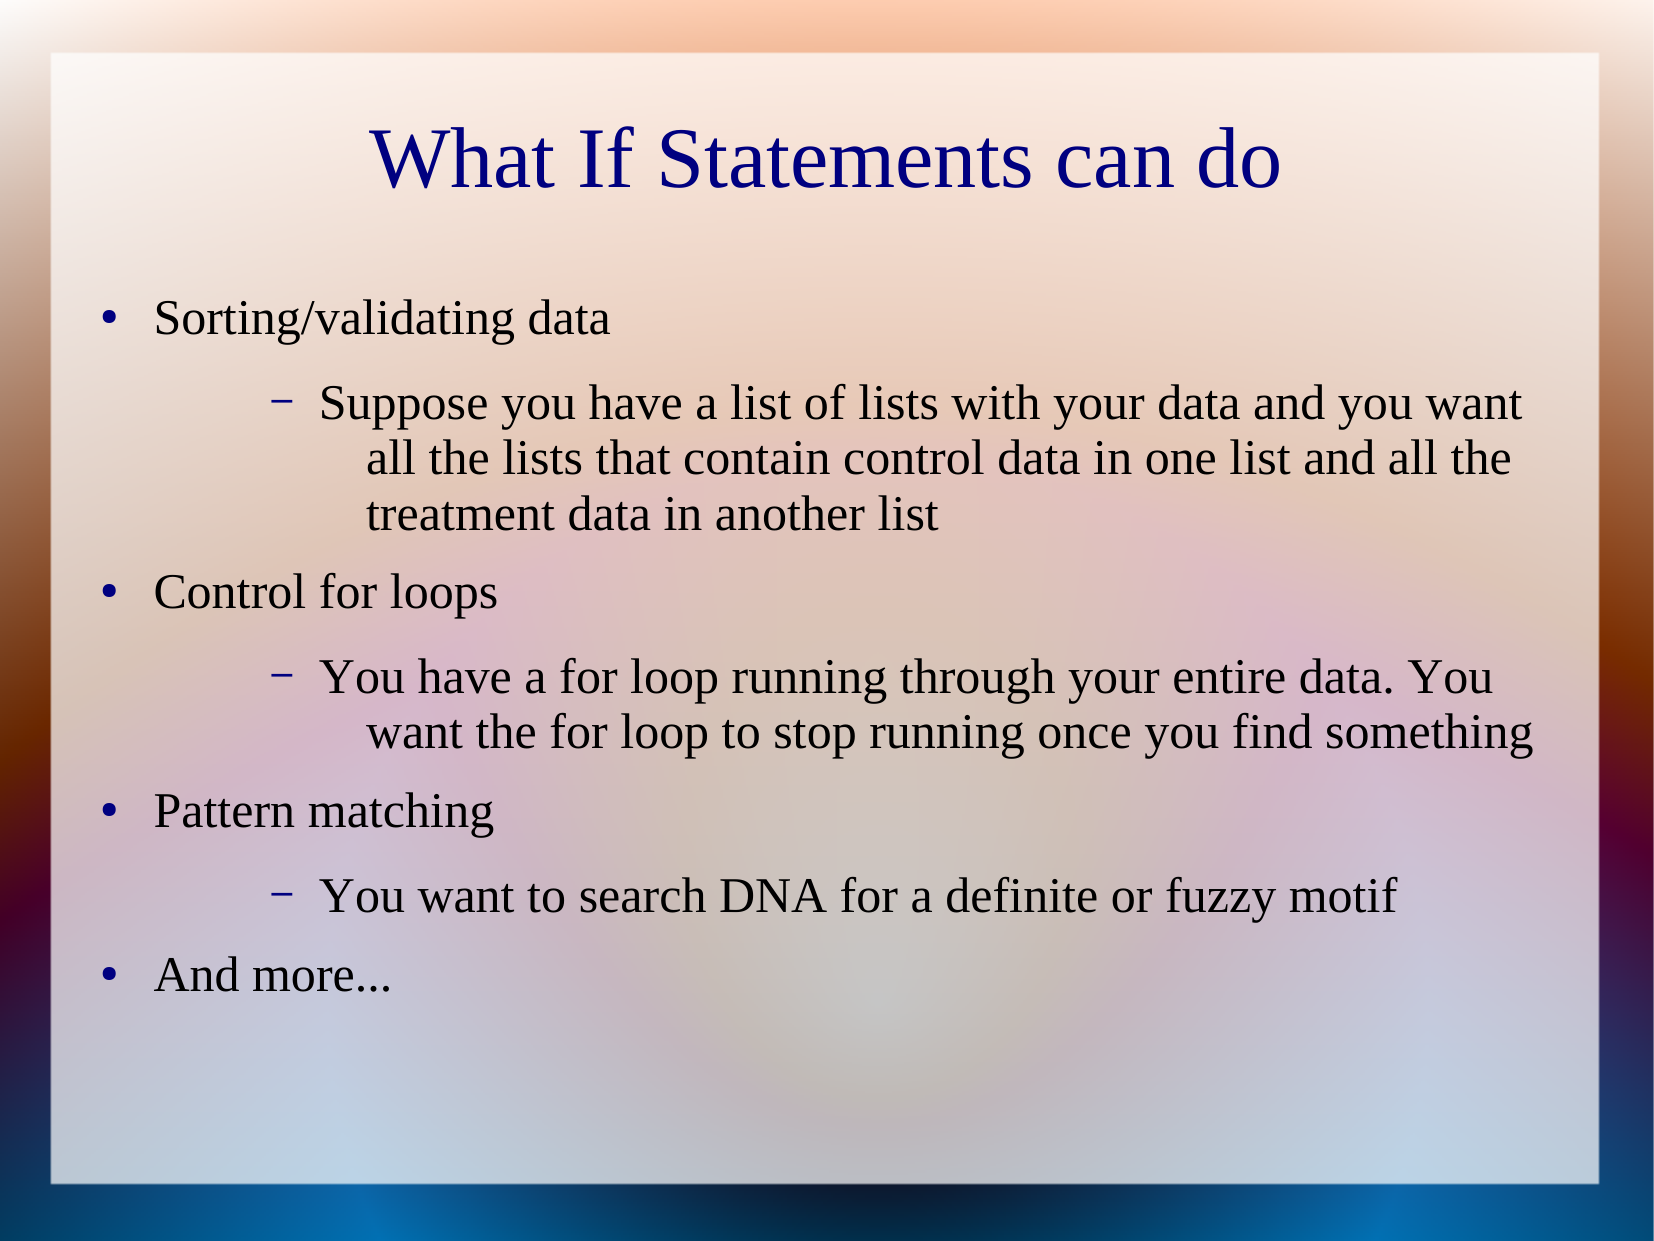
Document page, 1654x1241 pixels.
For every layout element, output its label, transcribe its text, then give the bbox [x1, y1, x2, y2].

title What If Statements can do [82, 55, 1571, 263]
picture [0, 0, 1654, 1241]
list Sorting/validating data Suppose you have a list of lists with your data and you want all the lists that contain control data in one list and all the treatment data in another list Control for loops You have a for loop running through your entire data. You want the for loop to stop running once you find something Pattern matching You want to search DNA for a definite or fuzzy motif And more... [82, 290, 1571, 1010]
